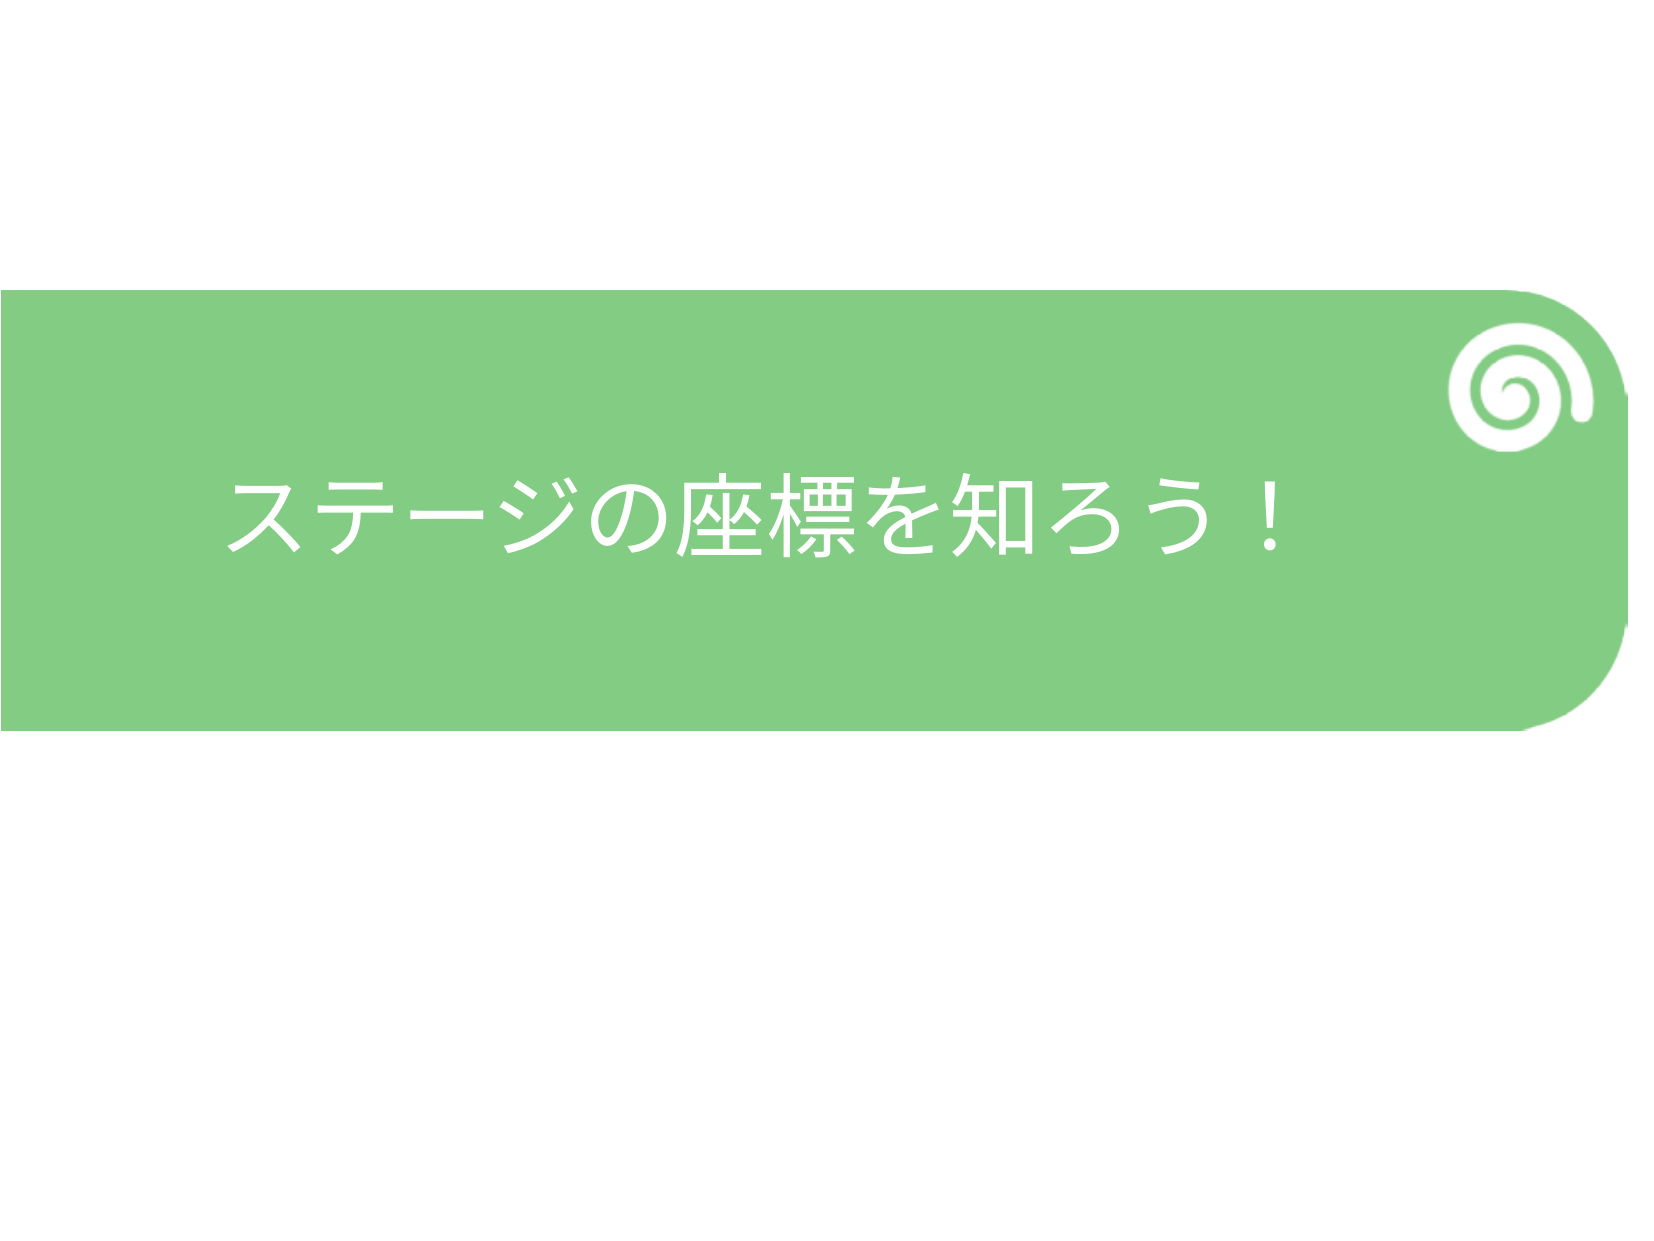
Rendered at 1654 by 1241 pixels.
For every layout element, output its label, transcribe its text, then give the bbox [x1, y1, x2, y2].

title ステージの座標を知ろう！ [82, 406, 1453, 614]
picture [1, 290, 1628, 731]
